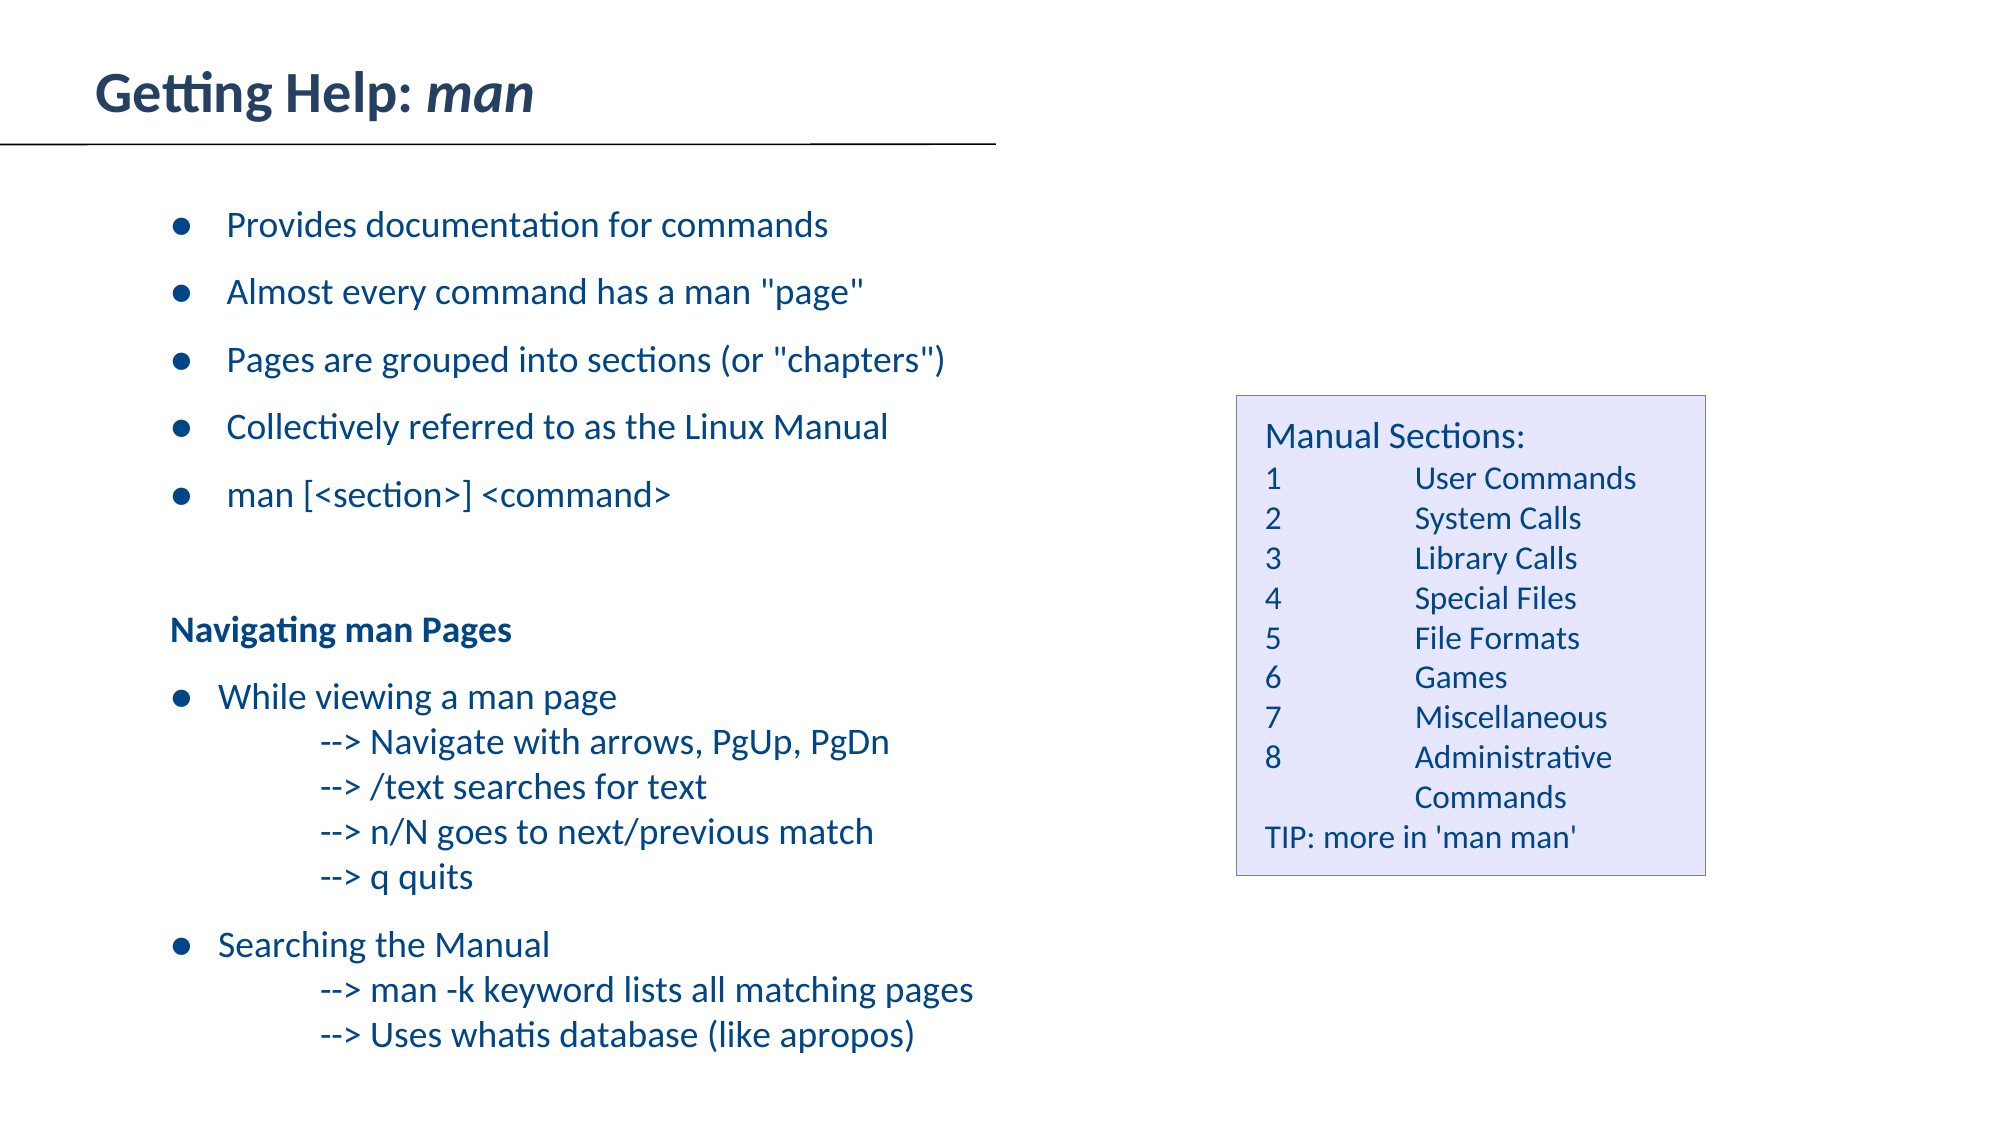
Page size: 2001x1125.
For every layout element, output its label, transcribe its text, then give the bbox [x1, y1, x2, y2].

text_box ● Provides documentation for commands ● Almost every command has a man "page" ● Pages are grouped into sections (or "chapters") ● Collectively referred to as the Linux Manual ● man [<section>] <command> Navigating man Pages ● While viewing a man page --> Navigate with arrows, PgUp, PgDn --> /text searches for text --> n/N goes to next/previous match --> q quits ● Searching the Manual --> man -k keyword lists all matching pages --> Uses whatis database (like apropos) [155, 169, 972, 1071]
text_box Getting Help: man [81, 46, 1132, 133]
text_box [1236, 395, 1706, 876]
text_box Manual Sections: 1 User Commands 2 System Calls 3 Library Calls 4 Special Files 5 File Formats 6 Games 7 Miscellaneous 8 Administrative Commands TIP: more in 'man man' [1250, 403, 1657, 868]
